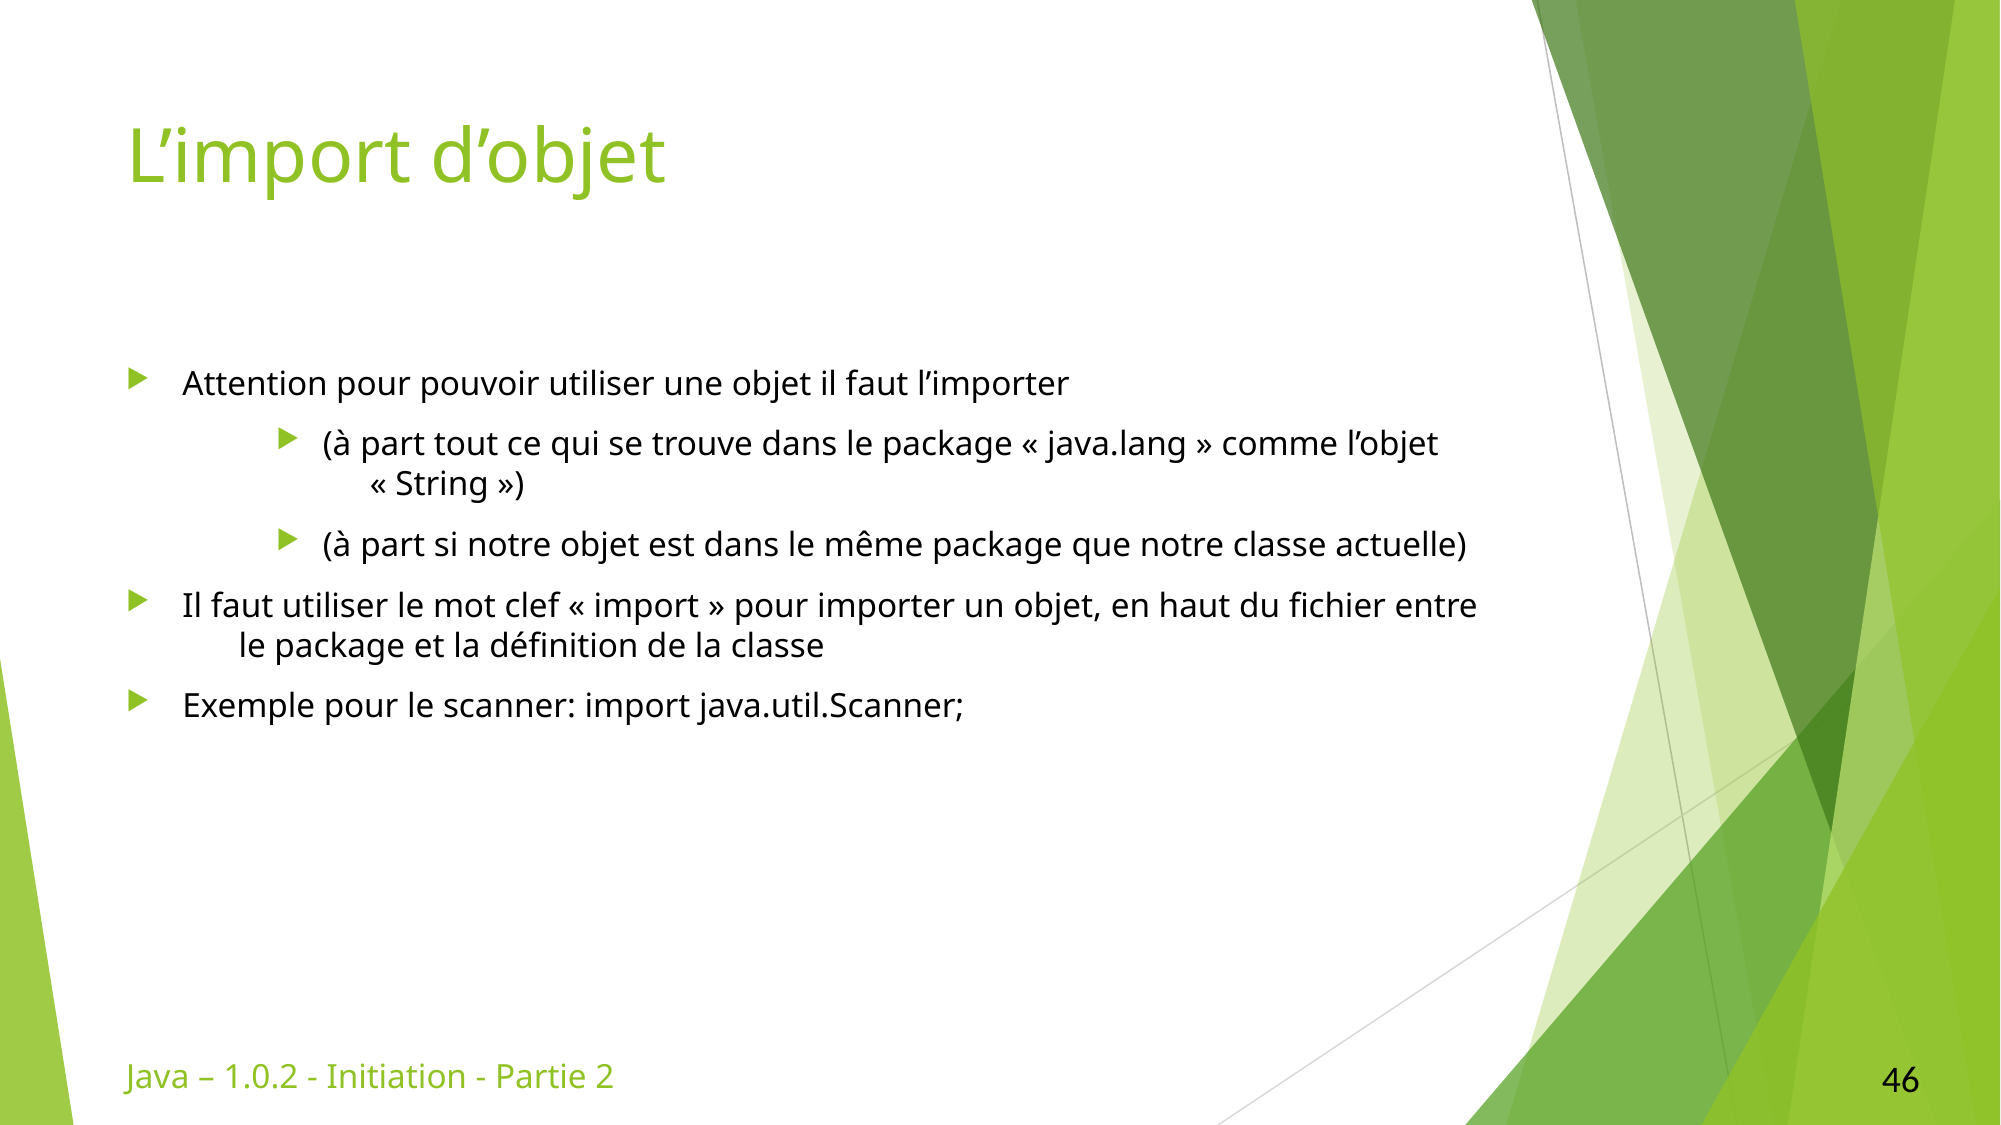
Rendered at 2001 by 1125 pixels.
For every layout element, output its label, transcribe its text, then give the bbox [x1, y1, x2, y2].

text_box [1866, 1047, 1979, 1108]
text_box Java – 1.0.2 - Initiation - Partie 2 [111, 1047, 1094, 1109]
list Attention pour pouvoir utiliser une objet il faut l’importer (à part tout ce qui se trouve dans le package « java.lang » comme l’objet « String ») (à part si notre objet est dans le même package que notre classe actuelle) Il faut utiliser le mot clef « import » pour importer un objet, en haut du fichier entre le package et la définition de la classe Exemple pour le scanner: import java.util.Scanner; [111, 354, 1522, 992]
title L’import d’objet [111, 99, 1522, 317]
